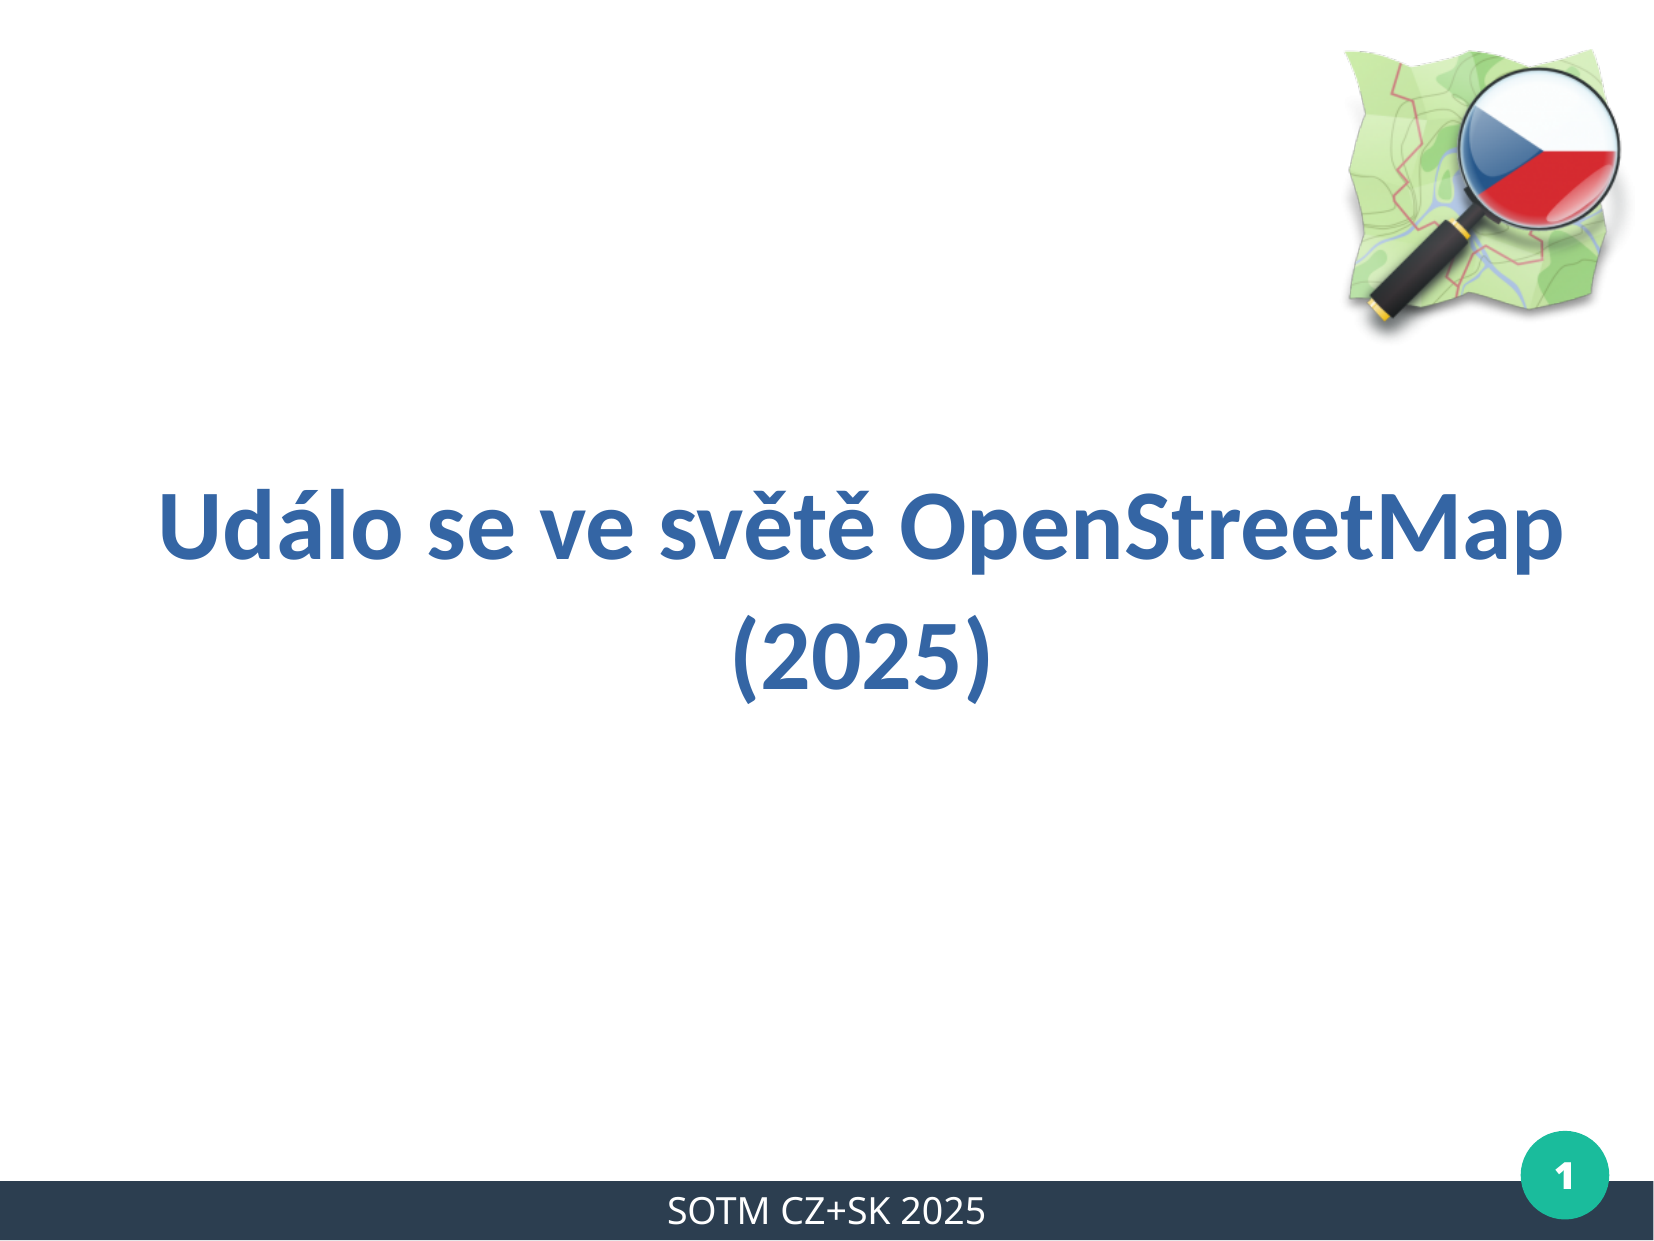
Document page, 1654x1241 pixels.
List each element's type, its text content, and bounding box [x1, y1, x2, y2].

list Událo se ve světě OpenStreetMap (2025) [59, 47, 1595, 1152]
picture [1595, 49, 1635, 350]
